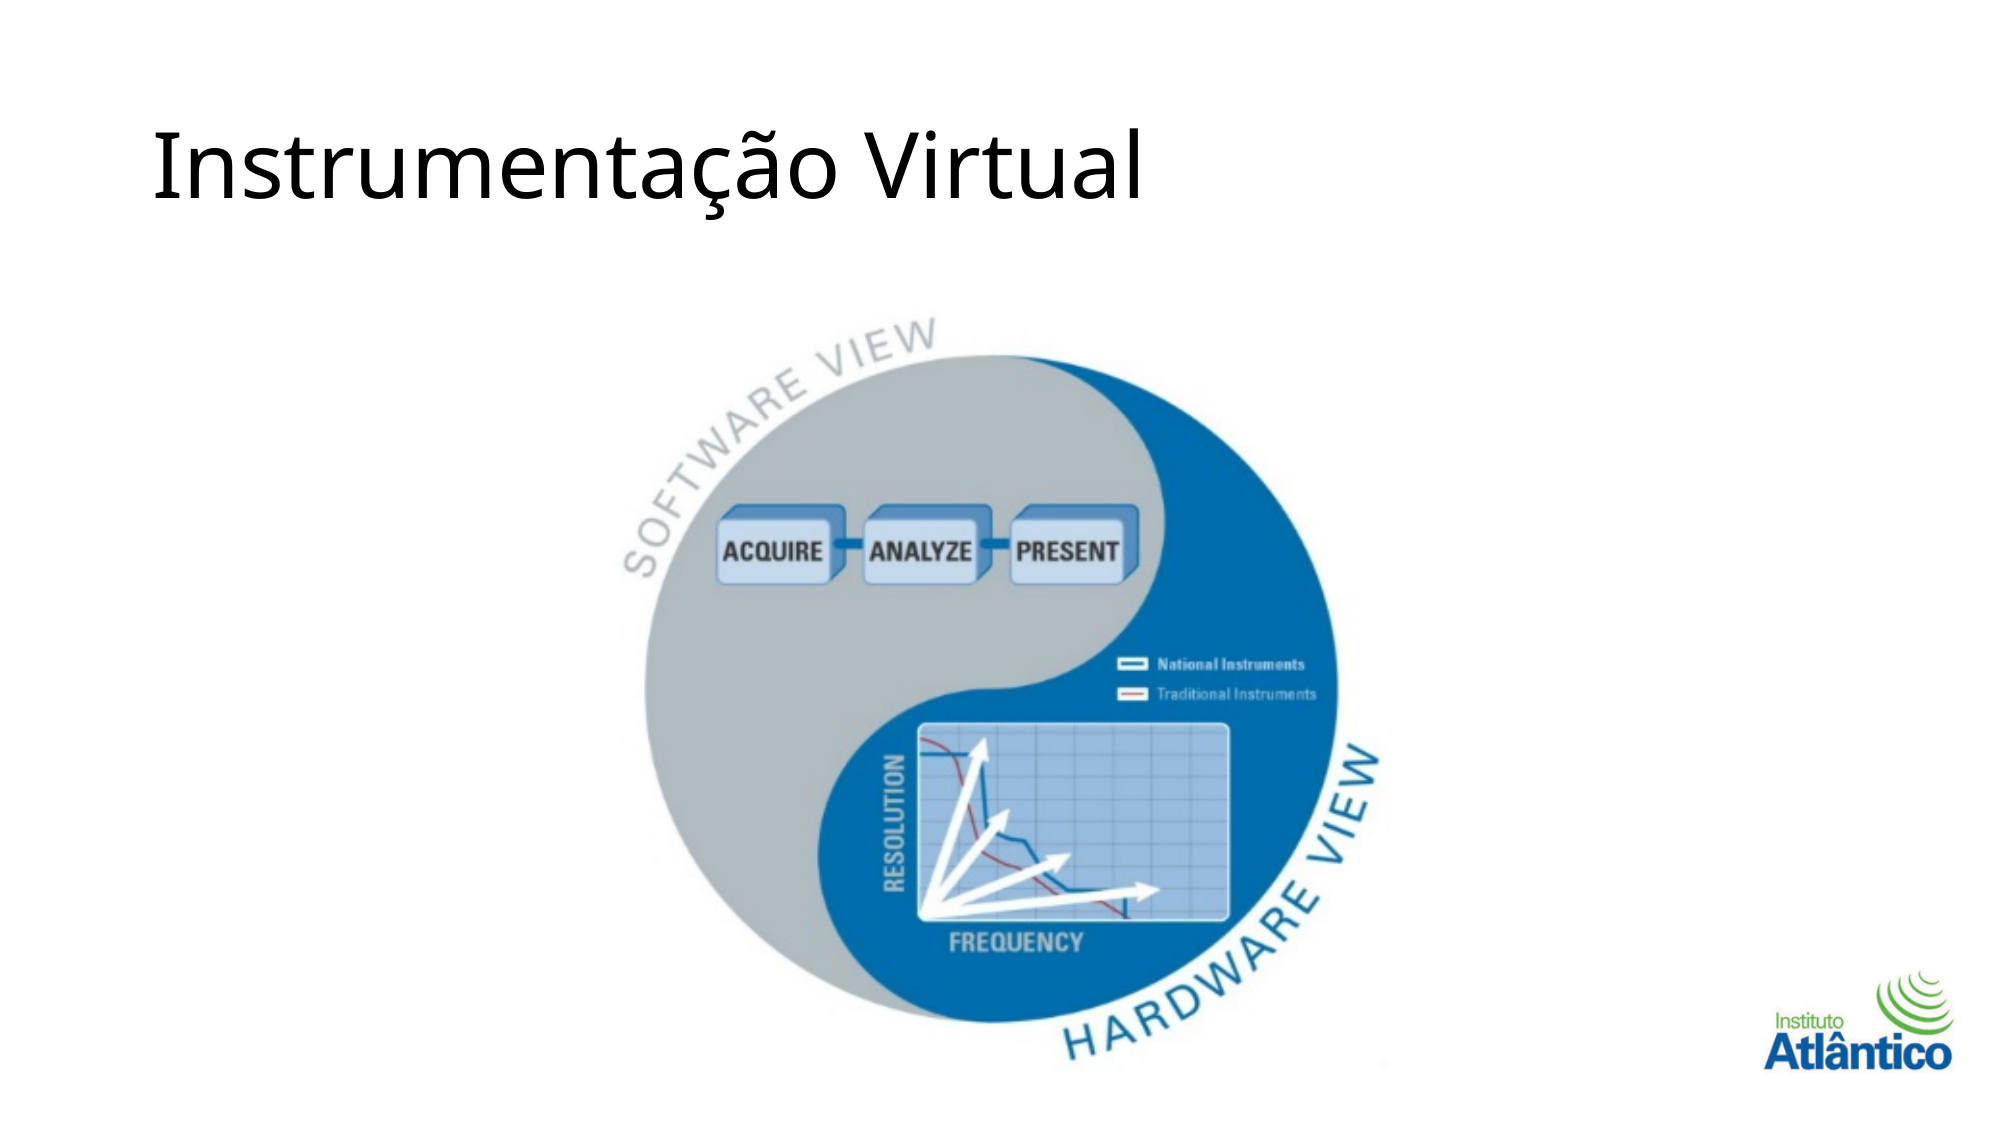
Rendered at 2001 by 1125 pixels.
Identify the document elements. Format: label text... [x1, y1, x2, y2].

picture [1717, 930, 2000, 1120]
title Instrumentação Virtual [137, 59, 1863, 278]
picture [591, 300, 1397, 1083]
